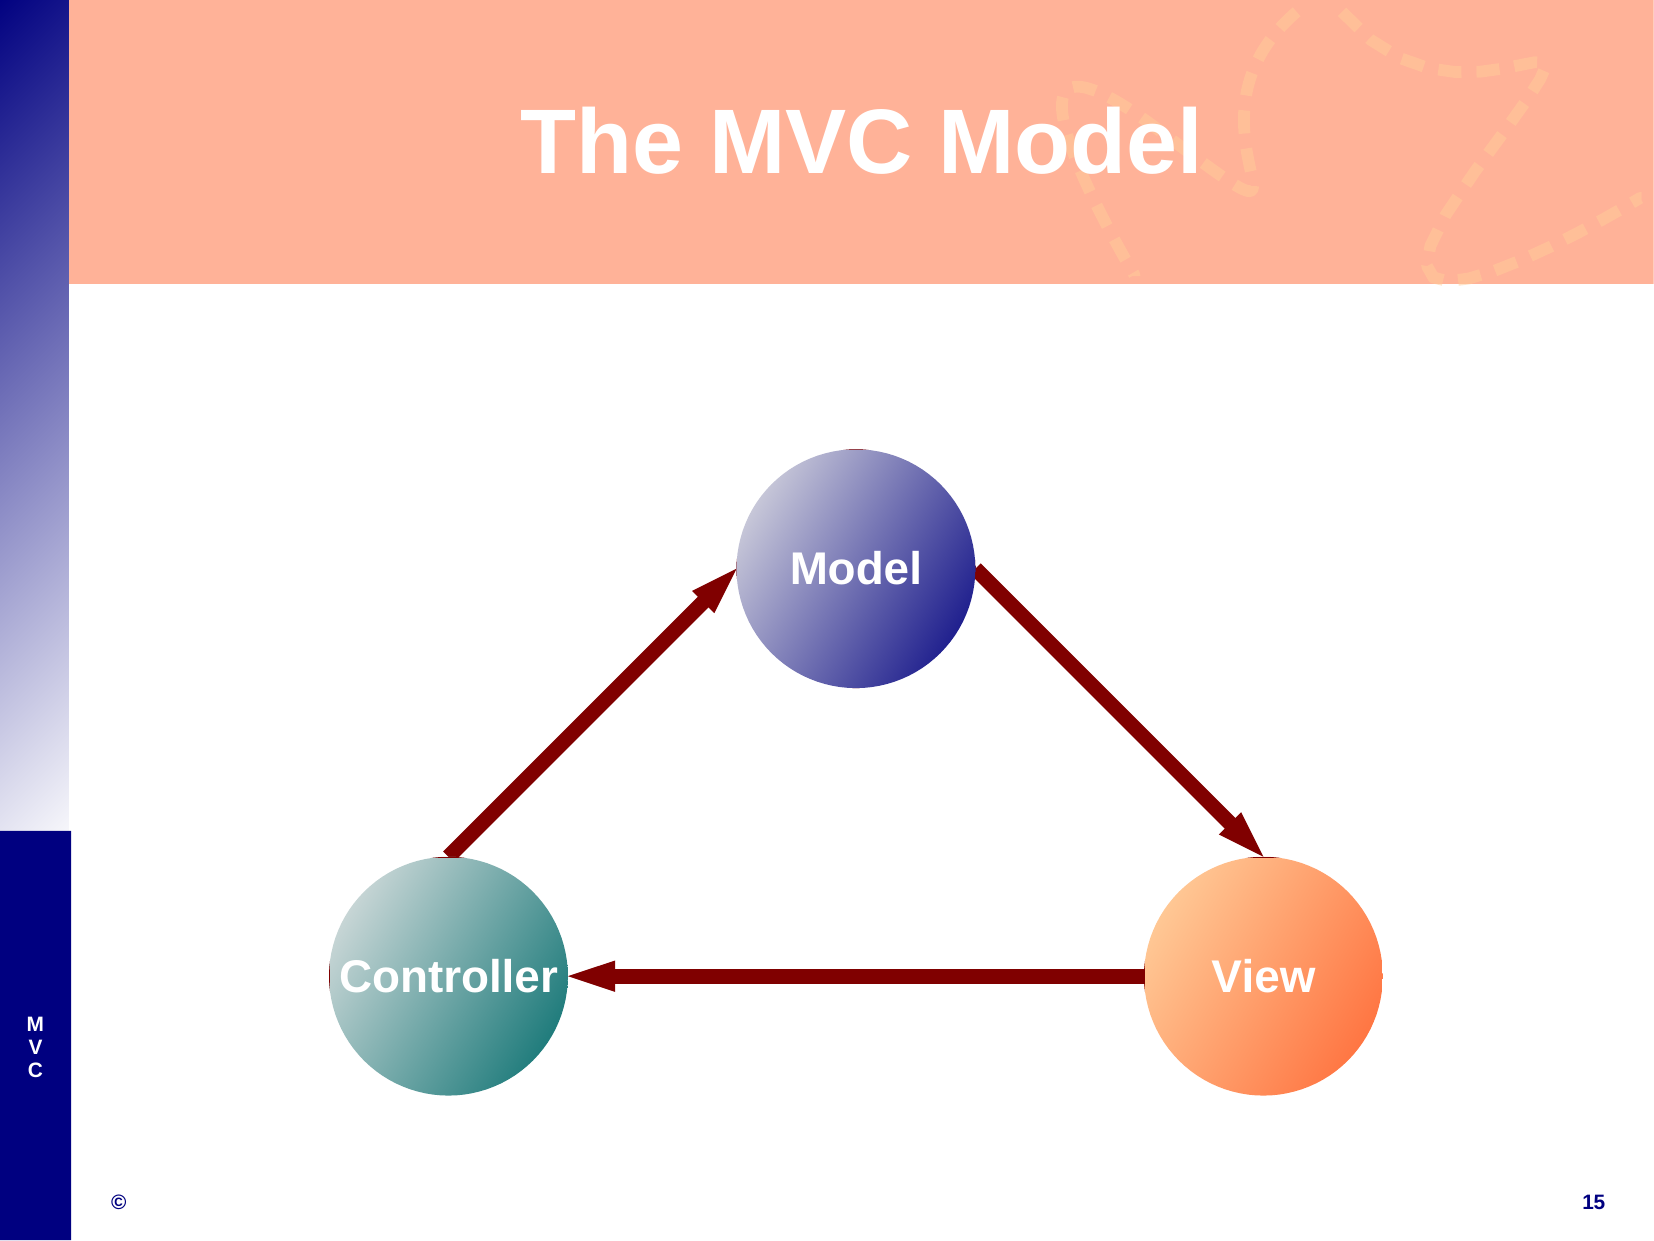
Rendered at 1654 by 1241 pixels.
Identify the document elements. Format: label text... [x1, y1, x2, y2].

text_box View [1144, 856, 1383, 1096]
text_box Controller [329, 856, 568, 1096]
text_box Model [736, 449, 976, 689]
title The MVC Model [70, 37, 1654, 246]
text_box M V C [0, 830, 71, 1241]
